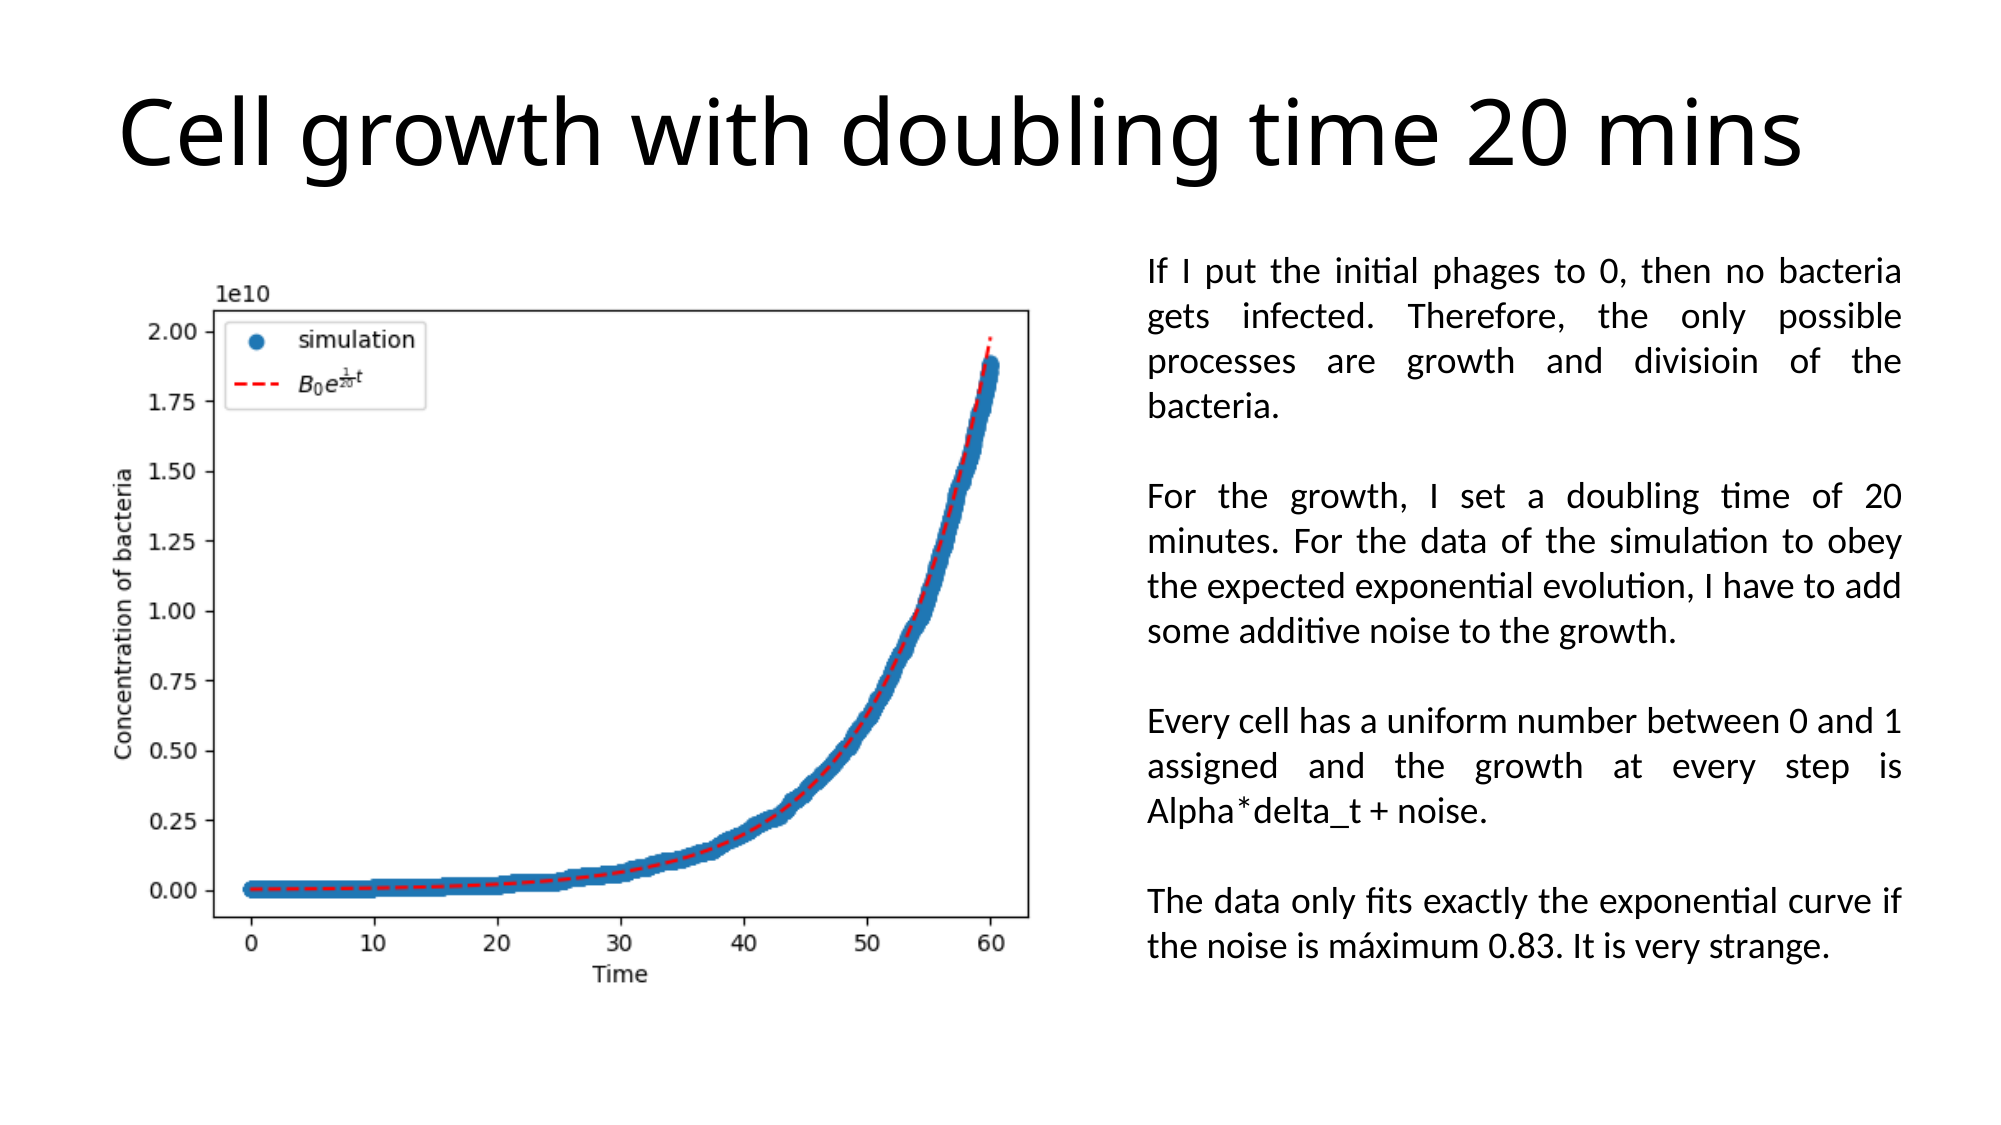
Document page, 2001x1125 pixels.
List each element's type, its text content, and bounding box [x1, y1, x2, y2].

title Cell growth with doubling time 20 mins [102, 27, 1828, 238]
text_box If I put the initial phages to 0, then no bacteria gets infected. Therefore, the only possible processes are growth and divisioin of the bacteria. For the growth, I set a doubling time of 20 minutes. For the data of the simulation to obey the expected exponential evolution, I have to add some additive noise to the growth. Every cell has a uniform number between 0 and 1 assigned and the growth at every step is Alpha*delta_t + noise. The data only fits exactly the exponential curve if the noise is máximum 0.83. It is very strange. [1132, 238, 1919, 1027]
picture [82, 216, 1133, 1004]
